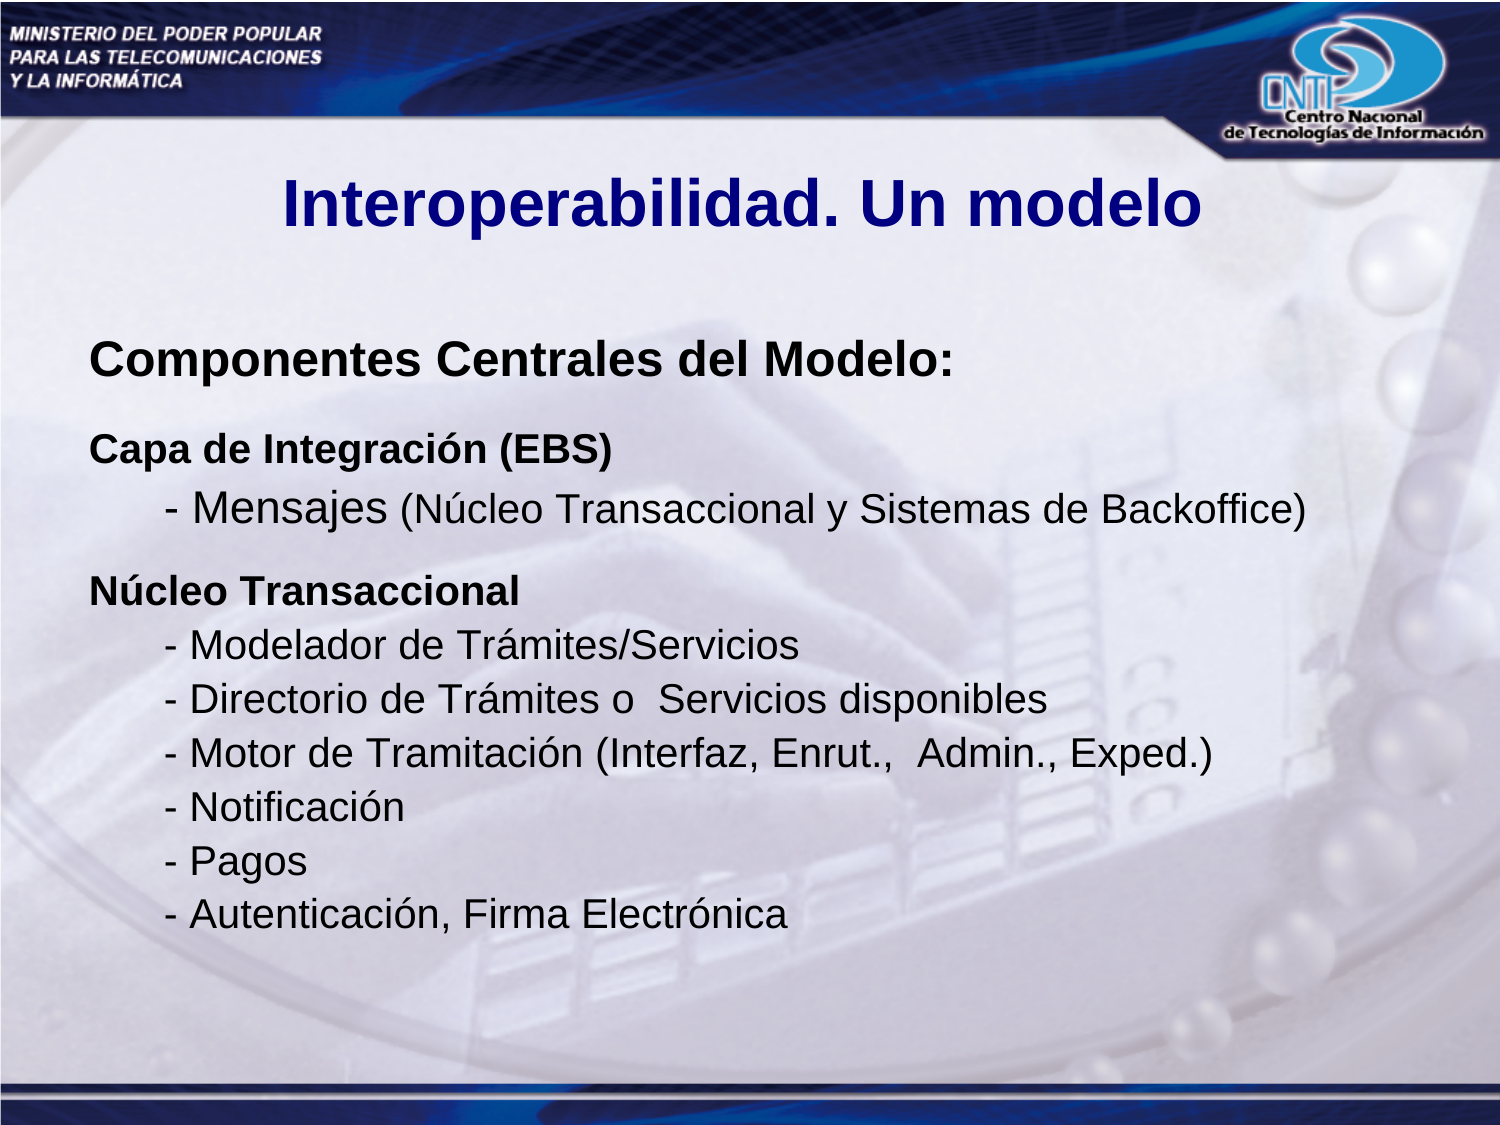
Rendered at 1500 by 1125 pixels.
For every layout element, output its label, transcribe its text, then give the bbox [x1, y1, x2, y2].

picture [0, 2, 1500, 1125]
subtitle Componentes Centrales del Modelo: Capa de Integración (EBS) - Mensajes (Núcleo Transaccional y Sistemas de Backoffice) Núcleo Transaccional - Modelador de Trámites/Servicios - Directorio de Trámites o Servicios disponibles - Motor de Tramitación (Interfaz, Enrut., Admin., Exped.) - Notificación - Pagos - Autenticación, Firma Electrónica [88, 192, 1477, 1093]
title Interoperabilidad. Un modelo [69, 118, 1418, 309]
